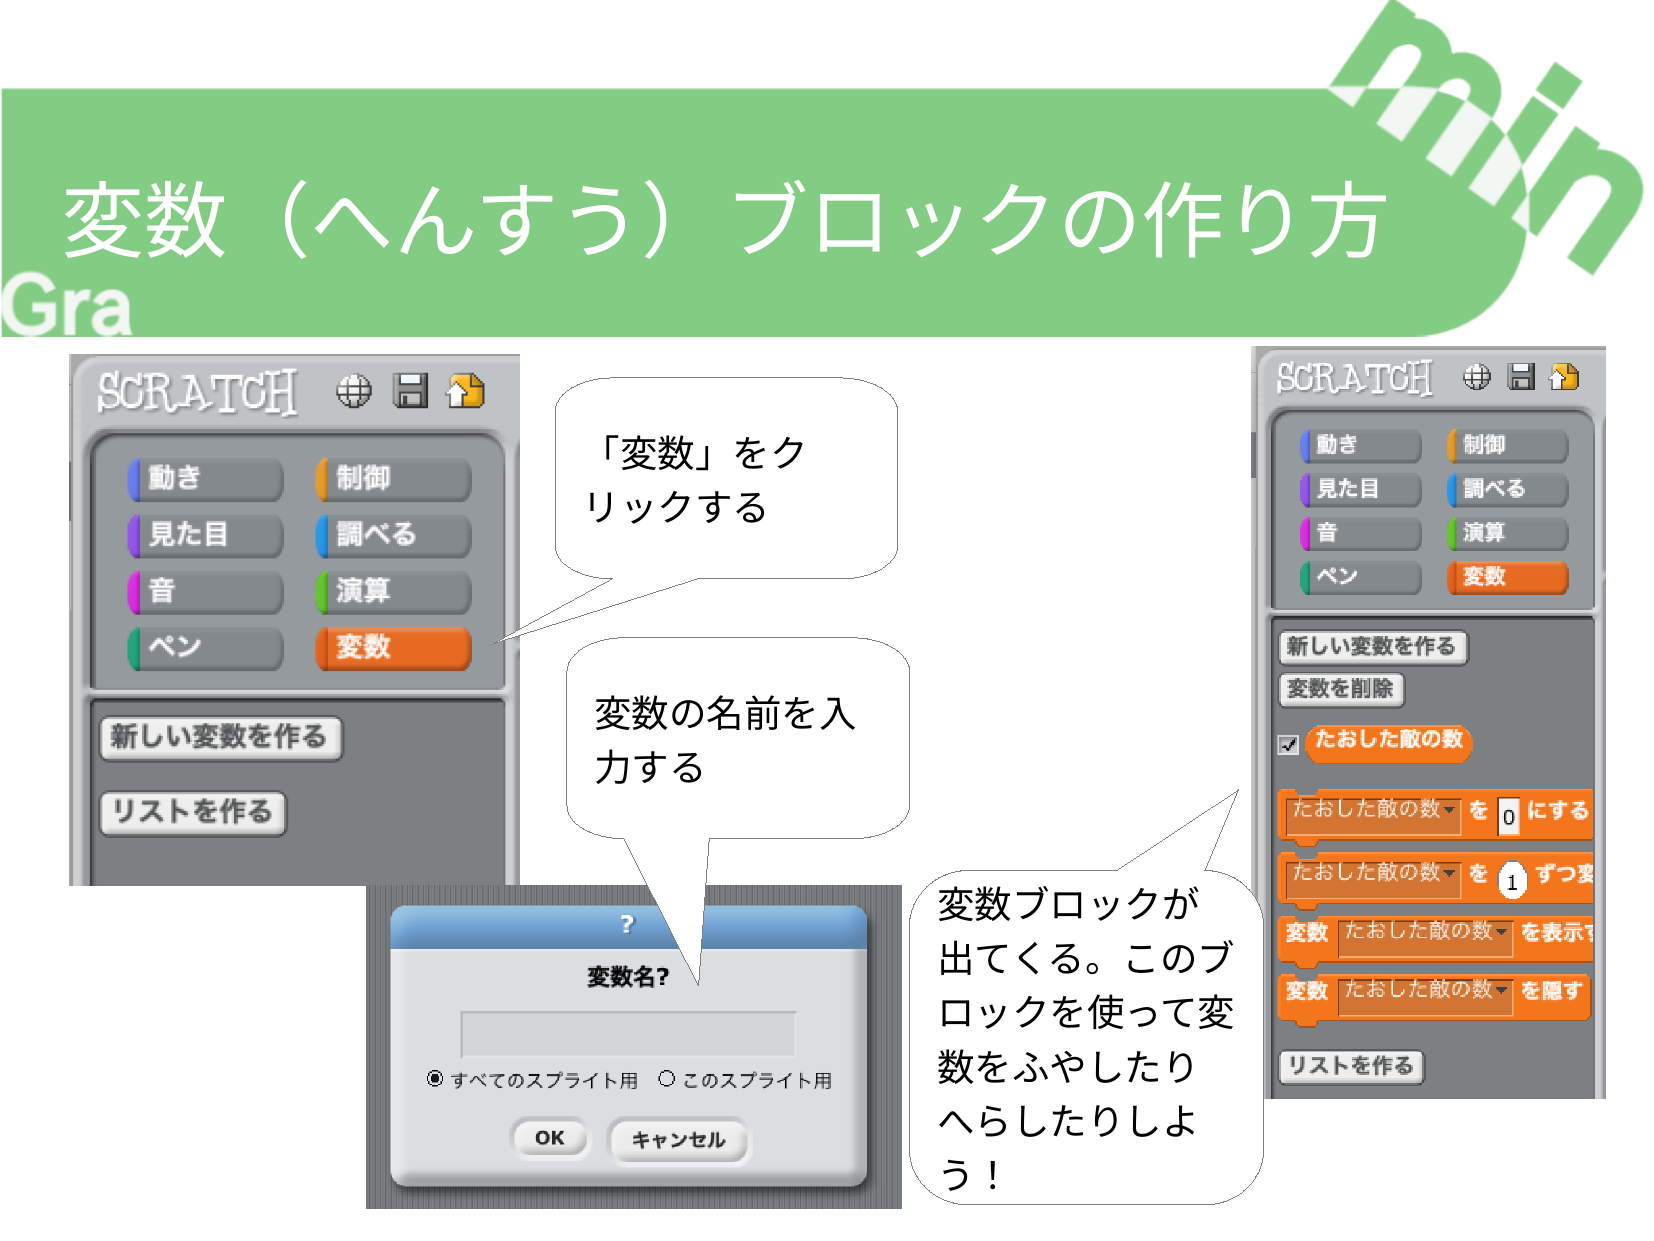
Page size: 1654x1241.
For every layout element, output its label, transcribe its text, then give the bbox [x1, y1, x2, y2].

text_box 変数ブロックが出てくる。このブロックを使って変数をふやしたりへらしたりしよう！ [909, 789, 1264, 1205]
title 変数（へんすう）ブロックの作り方 [11, 99, 1441, 332]
picture [69, 354, 902, 1209]
text_box 変数の名前を入力する [566, 637, 910, 986]
picture [1, 0, 1654, 337]
picture [1251, 346, 1606, 1099]
text_box 「変数」をクリックする [491, 377, 898, 645]
